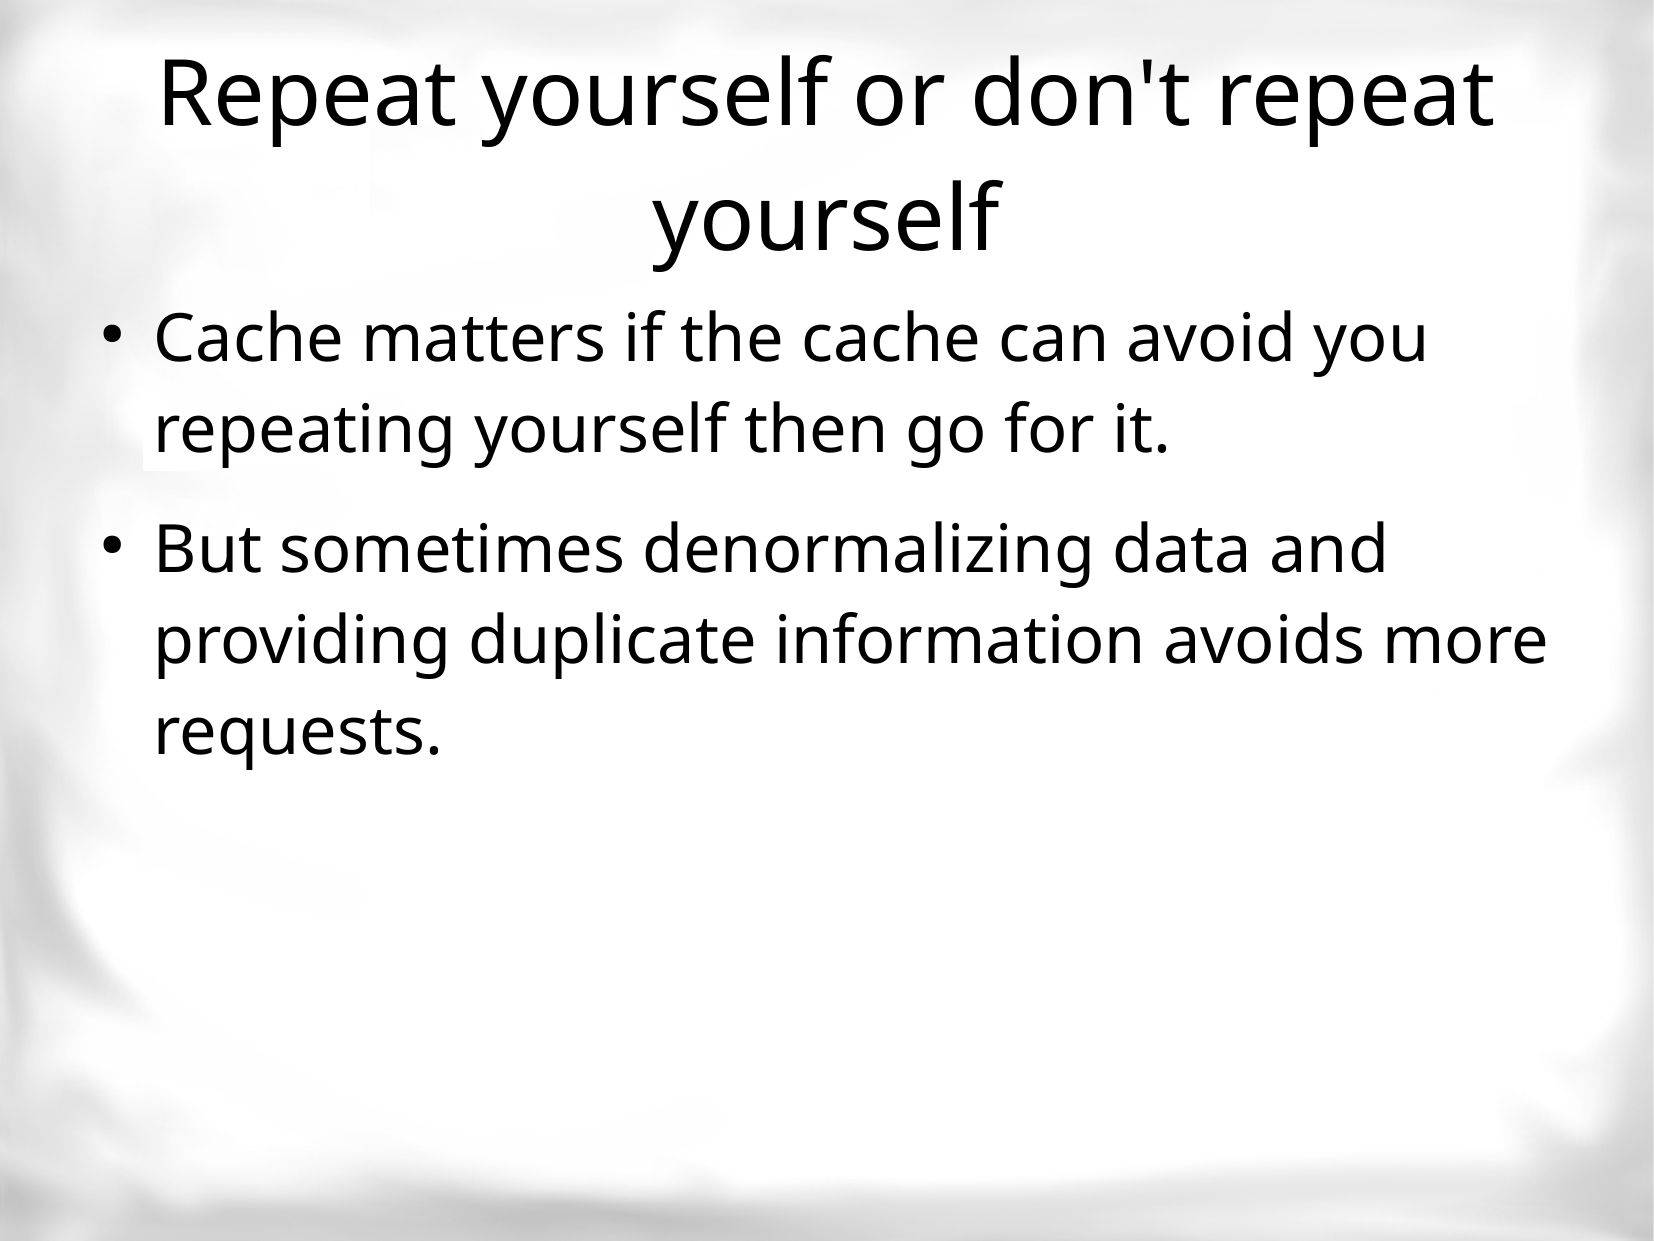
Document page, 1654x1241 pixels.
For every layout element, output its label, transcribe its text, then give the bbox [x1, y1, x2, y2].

title Repeat yourself or don't repeat yourself [82, 49, 1571, 257]
list Cache matters if the cache can avoid you repeating yourself then go for it. But sometimes denormalizing data and providing duplicate information avoids more requests. [82, 290, 1571, 1010]
picture [0, 0, 1654, 1241]
